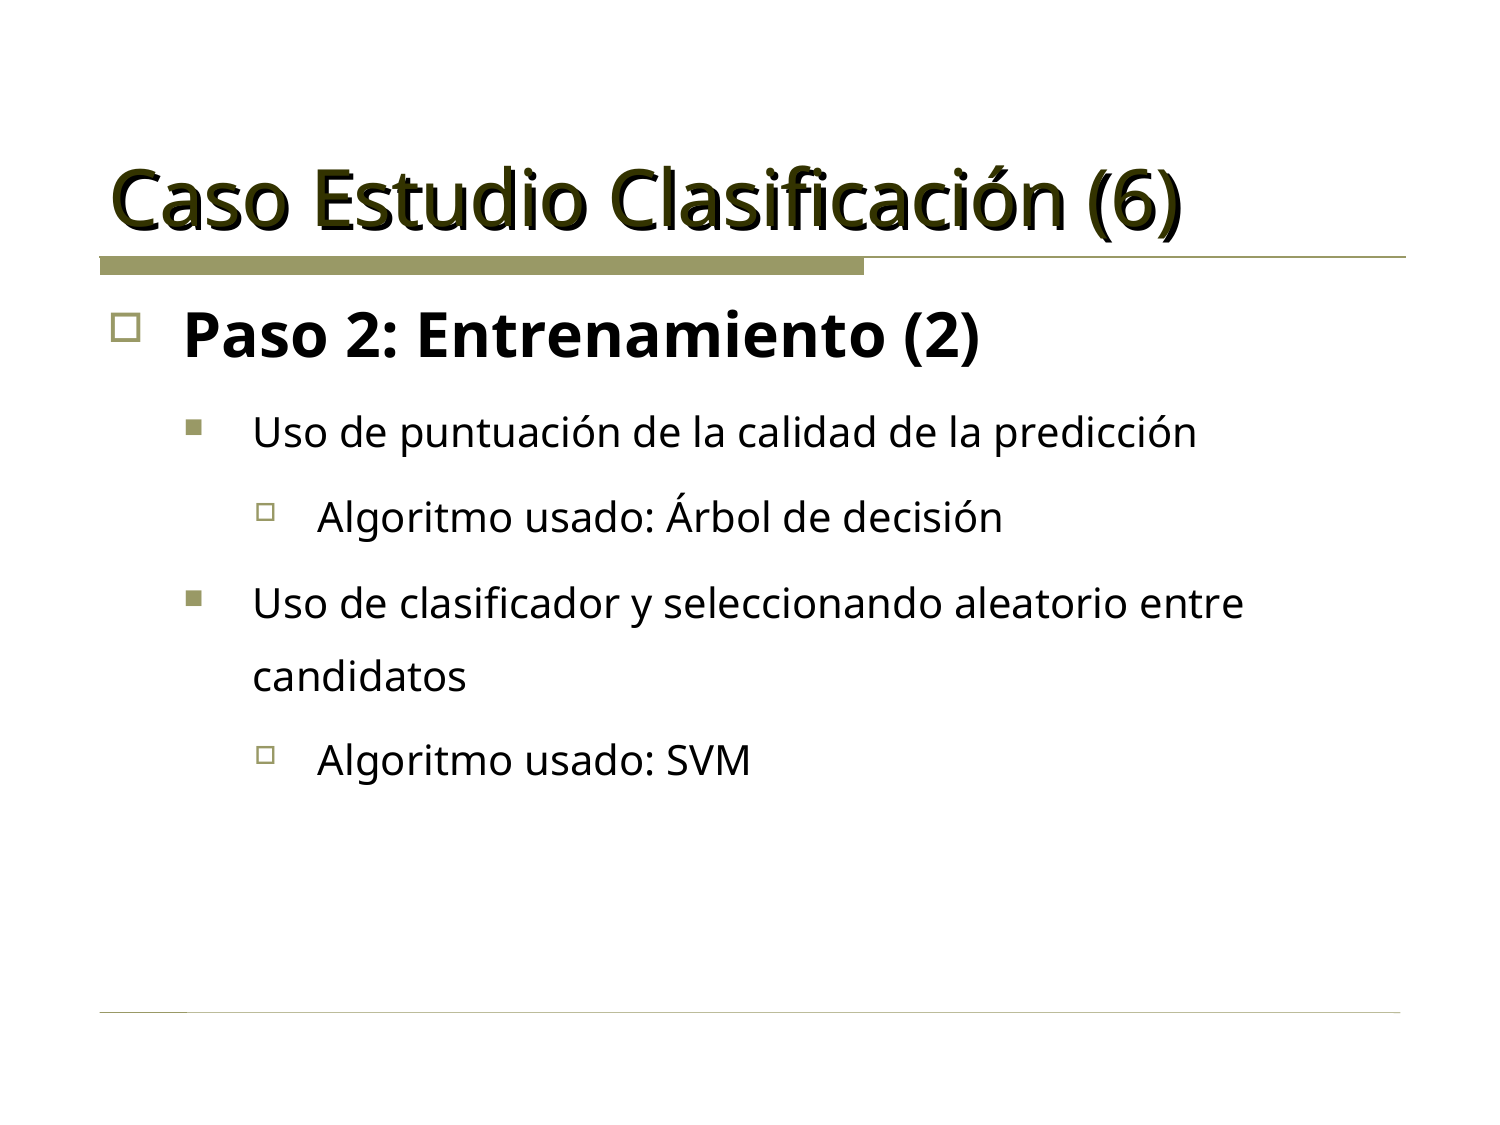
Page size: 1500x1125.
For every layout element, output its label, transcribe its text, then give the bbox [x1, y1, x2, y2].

list Paso 2: Entrenamiento (2) Uso de puntuación de la calidad de la predicción Algoritmo usado: Árbol de decisión Uso de clasificador y seleccionando aleatorio entre candidatos Algoritmo usado: SVM [92, 287, 1353, 1013]
title Caso Estudio Clasificación (6) [94, 50, 1407, 250]
